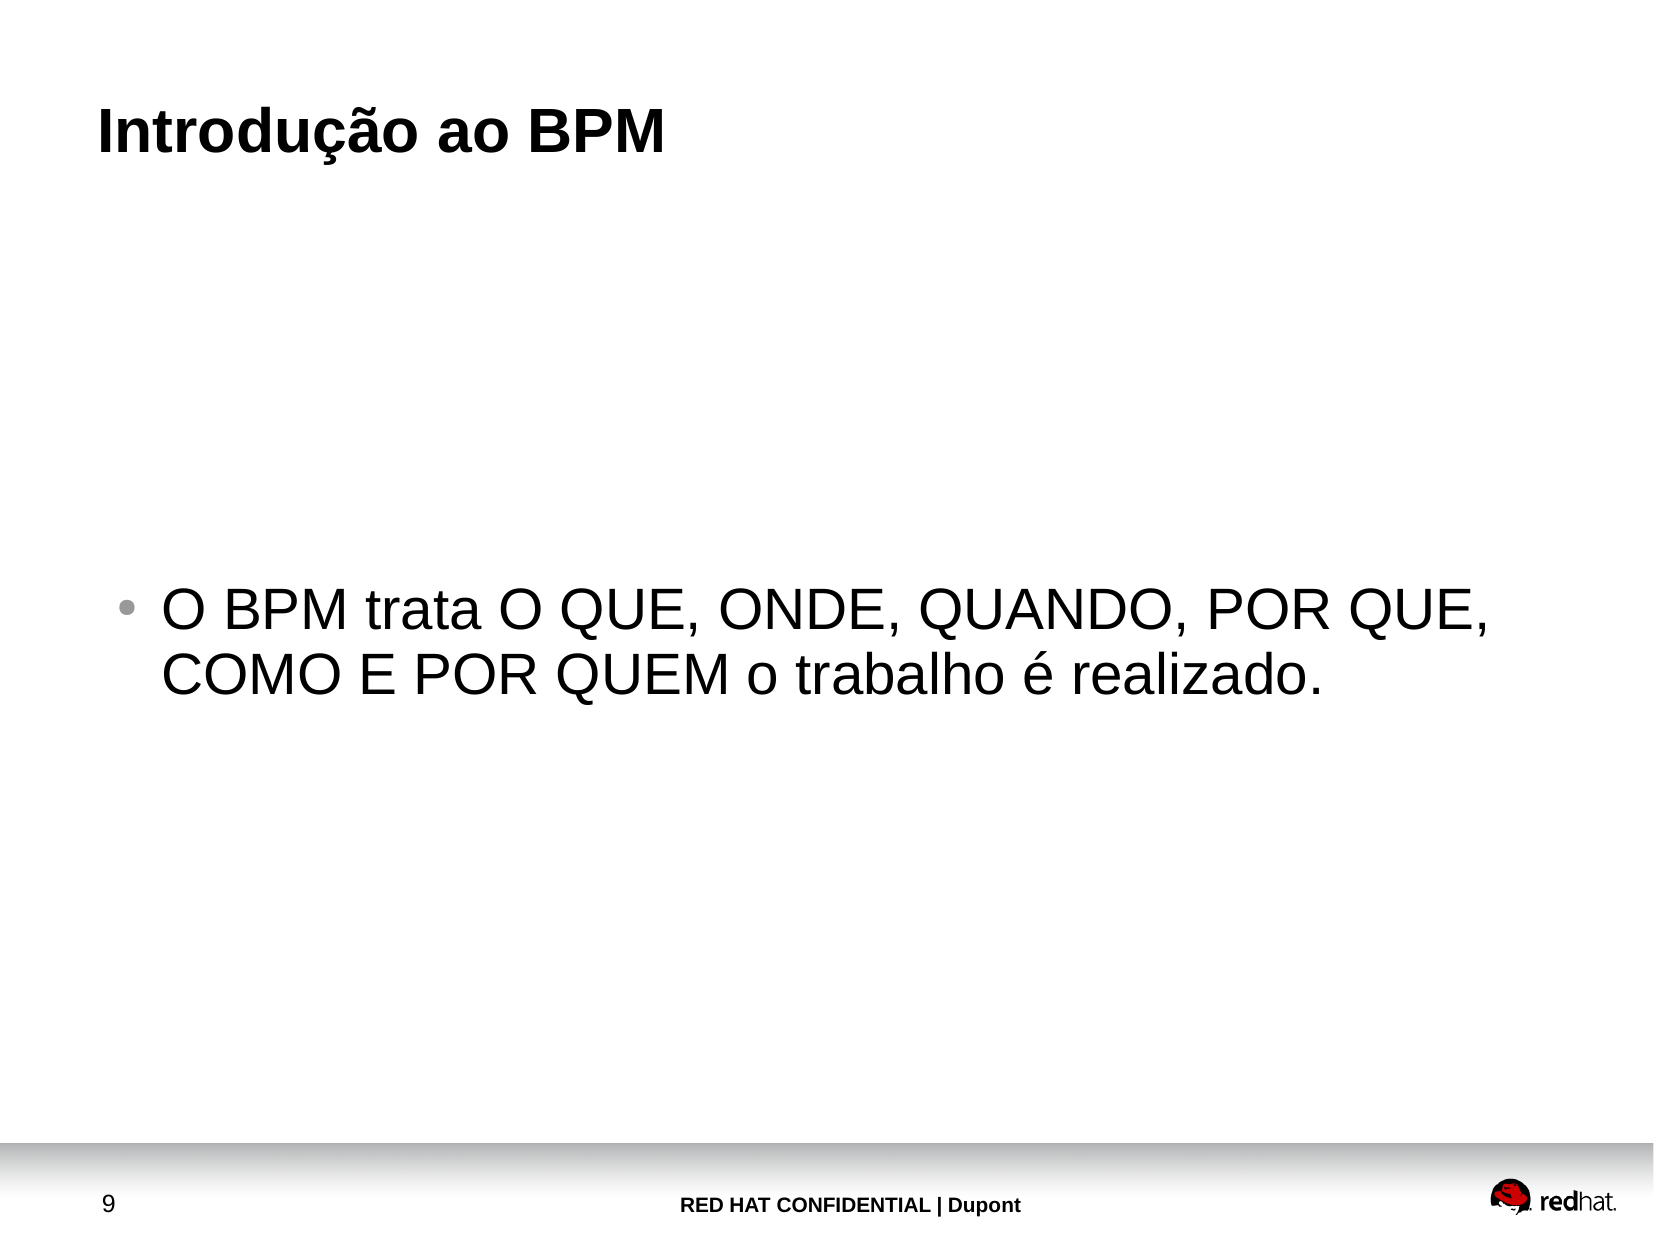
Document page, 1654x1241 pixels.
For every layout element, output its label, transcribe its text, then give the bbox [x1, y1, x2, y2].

text_box Introdução ao BPM [82, 37, 1571, 226]
text_box O BPM trata O QUE, ONDE, QUANDO, POR QUE, COMO E POR QUEM o trabalho é realizado. [86, 244, 1576, 1039]
picture [0, 1143, 1654, 1241]
